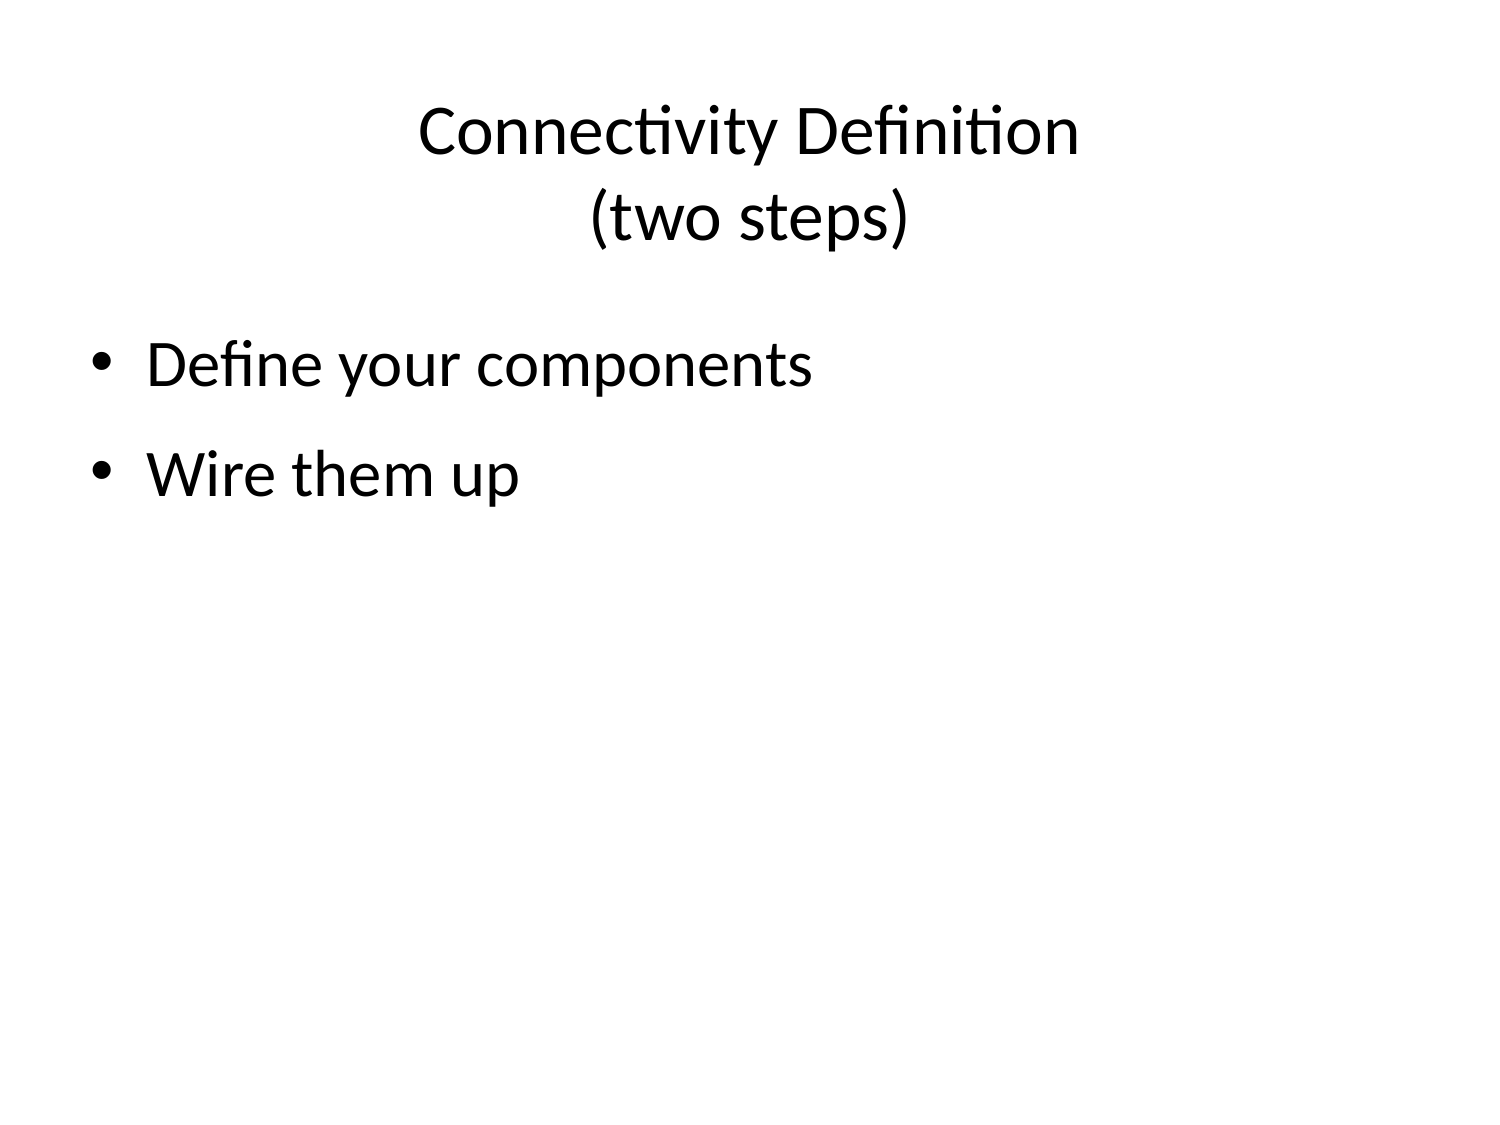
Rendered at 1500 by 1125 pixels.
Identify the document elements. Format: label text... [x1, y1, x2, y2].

list Define your components Wire them up [75, 312, 1425, 1005]
title Connectivity Definition (two steps) [75, 75, 1425, 263]
